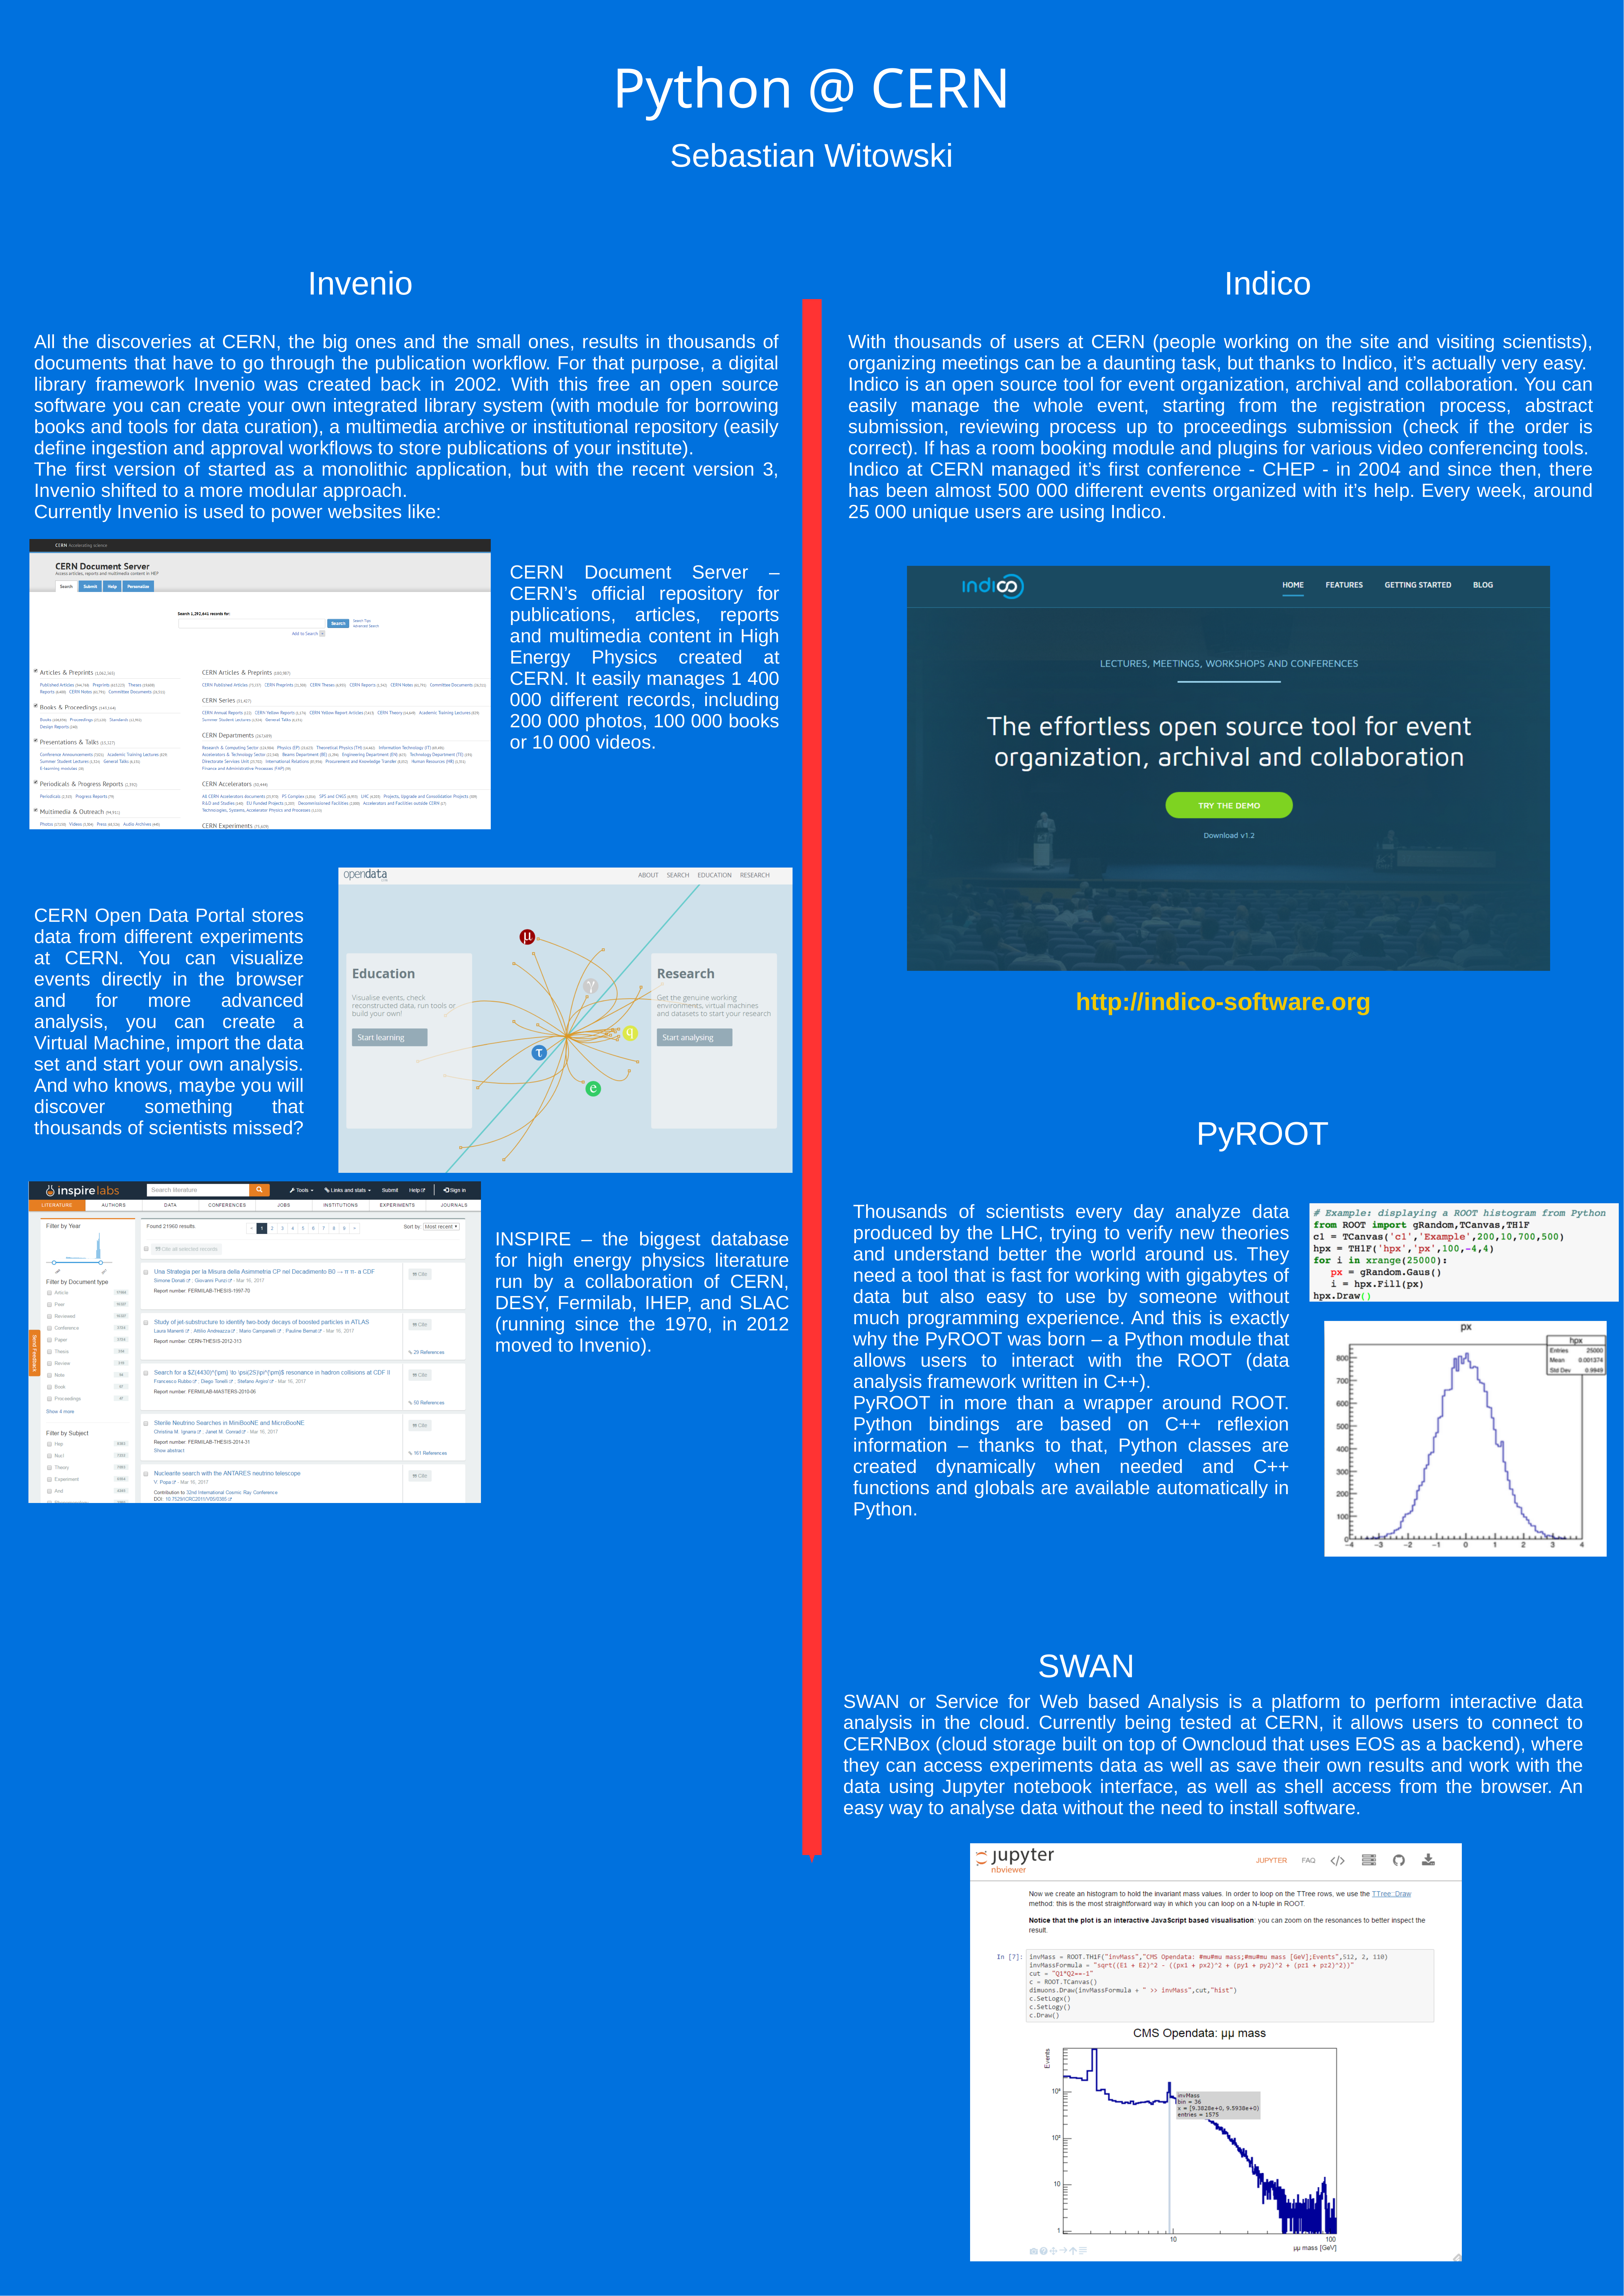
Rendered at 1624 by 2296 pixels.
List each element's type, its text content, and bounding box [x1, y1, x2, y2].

picture [1309, 1203, 1619, 1302]
text_box Sebastian Witowski [613, 135, 1011, 194]
text_box SWAN or Service for Web based Analysis is a platform to perform interactive data analysis in the cloud. Currently being tested at CERN, it allows users to connect to CERNBox (cloud storage built on top of Owncloud that uses EOS as a backend), where they can access experiments data as well as save their own results and work with the data using Jupyter notebook interface, as well as shell access from the browser. An easy way to analyse data without the need to install software. [839, 1688, 1589, 2074]
text_box SWAN [1005, 1645, 1168, 1687]
text_box INSPIRE – the biggest database for high energy physics literature run by a collaboration of CERN, DESY, Fermilab, IHEP, and SLAC (running since the 1970, in 2012 moved to Invenio). [490, 1226, 795, 1481]
text_box http://indico-software.org [961, 986, 1486, 1030]
text_box CERN Document Server – CERN’s official repository for publications, articles, reports and multimedia content in High Energy Physics created at CERN. It easily manages 1 400 000 different records, including 200 000 photos, 100 000 books or 10 000 videos. [505, 559, 785, 765]
text_box PyROOT [1182, 1113, 1344, 1155]
picture [29, 539, 491, 829]
picture [338, 868, 793, 1173]
text_box Python @ CERN [103, 47, 1521, 130]
picture [28, 1181, 481, 1503]
text_box With thousands of users at CERN (people working on the site and visiting scientists), organizing meetings can be a daunting task, but thanks to Indico, it’s actually very easy. Indico is an open source tool for event organization, archival and collaboration. You can easily manage the whole event, starting from the registration process, abstract submission, reviewing process up to proceedings submission (check if the order is correct). If has a room booking module and plugins for various video conferencing tools. Indico at CERN managed it’s first conference - CHEP - in 2004 and since then, there has been almost 500 000 different events organized with it’s help. Every week, around 25 000 unique users are using Indico. [844, 329, 1599, 526]
picture [1324, 1321, 1607, 1557]
text_box Indico [1187, 262, 1349, 304]
picture [970, 1843, 1462, 2261]
text_box Invenio [280, 262, 442, 304]
text_box Thousands of scientists every day analyze data produced by the LHC, trying to verify new theories and understand better the world around us. They need a tool that is fast for working with gigabytes of data but also easy to use by someone without much programming experience. And this is exactly why the PyROOT was born – a Python module that allows users to interact with the ROOT (data analysis framework written in C++). PyROOT in more than a wrapper around ROOT. Python bindings are based on C++ reflexion information – thanks to that, Python classes are created dynamically when needed and C++ functions and globals are available automatically in Python. [848, 1198, 1295, 1584]
text_box All the discoveries at CERN, the big ones and the small ones, results in thousands of documents that have to go through the publication workflow. For that purpose, a digital library framework Invenio was created back in 2002. With this free an open source software you can create your own integrated library system (with module for borrowing books and tools for data curation), a multimedia archive or institutional repository (easily define ingestion and approval workflows to store publications of your institute). The first version of started as a monolithic application, but with the recent version 3, Invenio shifted to a more modular approach. Currently Invenio is used to power websites like: [29, 329, 785, 526]
picture [907, 566, 1550, 971]
text_box CERN Open Data Portal stores data from different experiments at CERN. You can visualize events directly in the browser and for more advanced analysis, you can create a Virtual Machine, import the data set and start your own analysis. And who knows, maybe you will discover something that thousands of scientists missed? [29, 902, 309, 1142]
